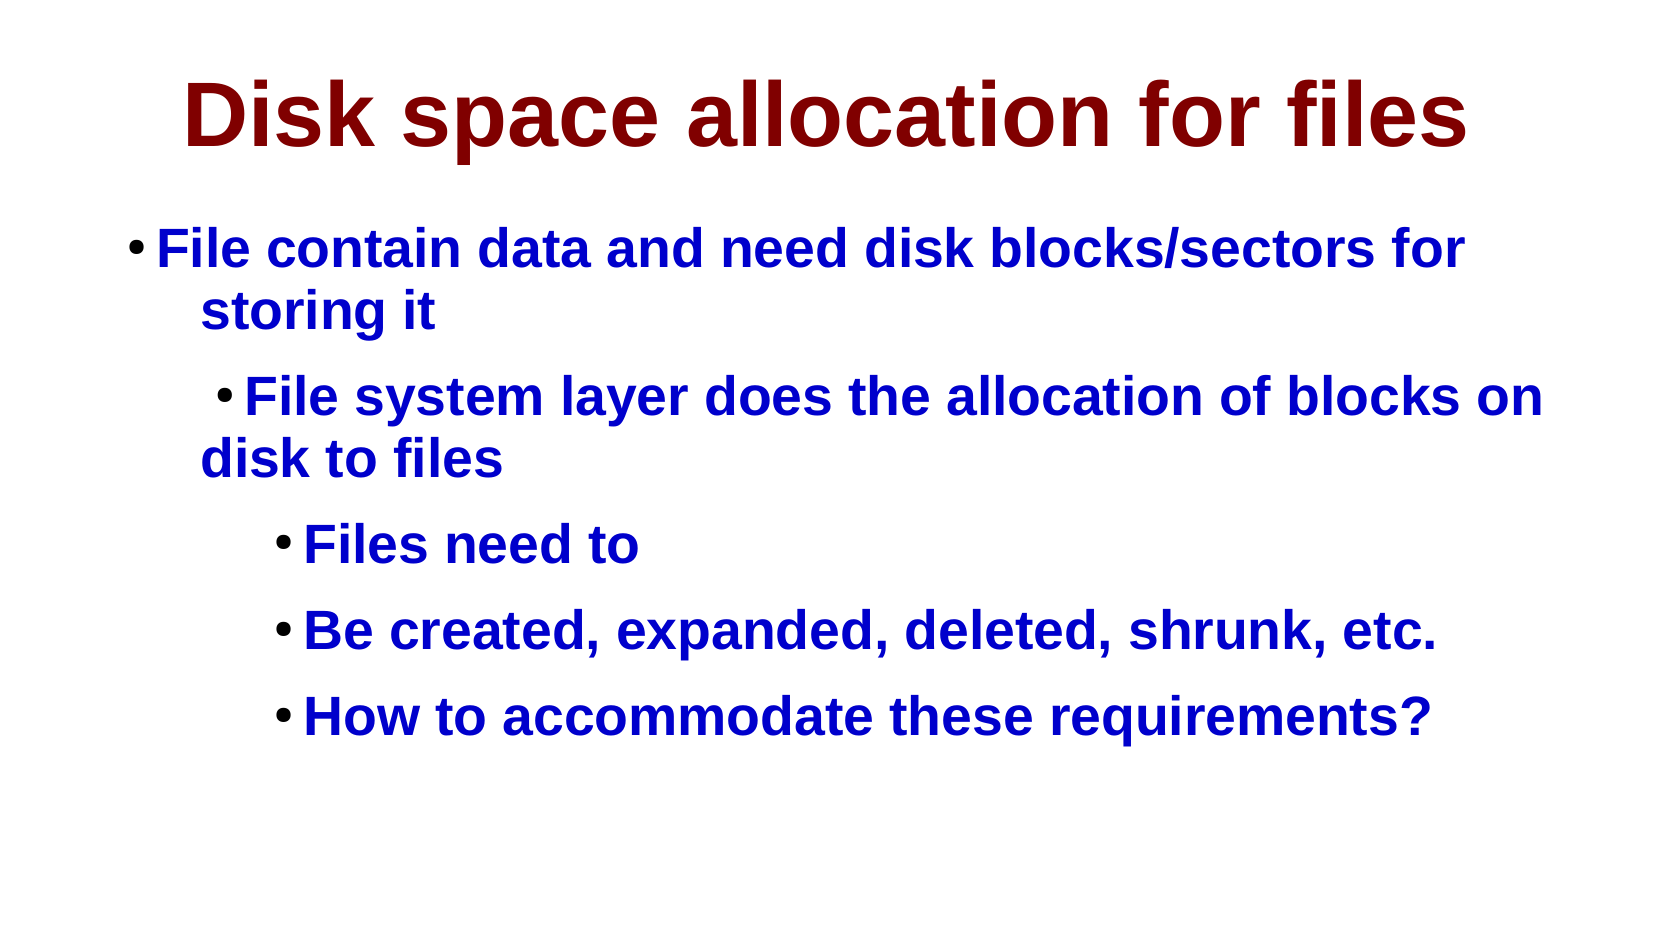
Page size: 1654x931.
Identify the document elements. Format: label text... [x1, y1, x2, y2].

list File contain data and need disk blocks/sectors for storing it File system layer does the allocation of blocks on disk to files Files need to Be created, expanded, deleted, shrunk, etc. How to accommodate these requirements? [82, 217, 1571, 757]
title Disk space allocation for files [82, 37, 1571, 193]
